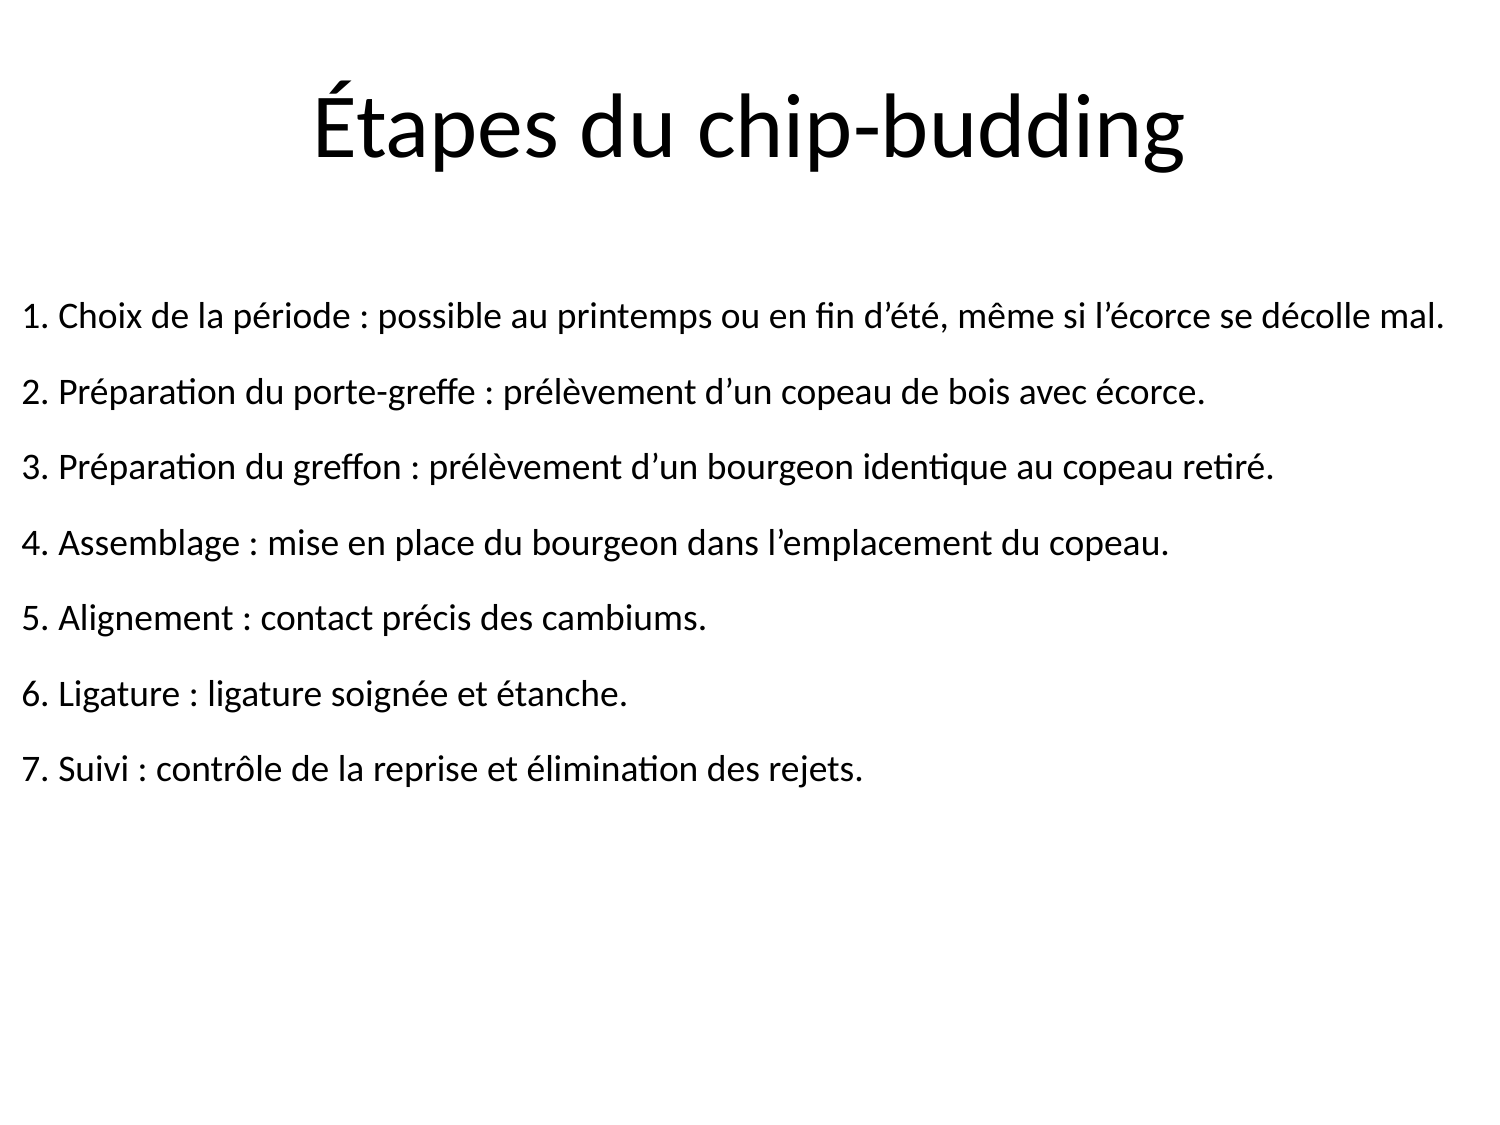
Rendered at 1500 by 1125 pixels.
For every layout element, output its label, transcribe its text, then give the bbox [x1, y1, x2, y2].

text_box 1. Choix de la période : possible au printemps ou en fin d’été, même si l’écorce se décolle mal. 2. Préparation du porte-greffe : prélèvement d’un copeau de bois avec écorce. 3. Préparation du greffon : prélèvement d’un bourgeon identique au copeau retiré. 4. Assemblage : mise en place du bourgeon dans l’emplacement du copeau. 5. Alignement : contact précis des cambiums. 6. Ligature : ligature soignée et étanche. 7. Suivi : contrôle de la reprise et élimination des rejets. [6, 293, 1500, 1074]
text_box Étapes du chip-budding [0, 81, 1500, 222]
